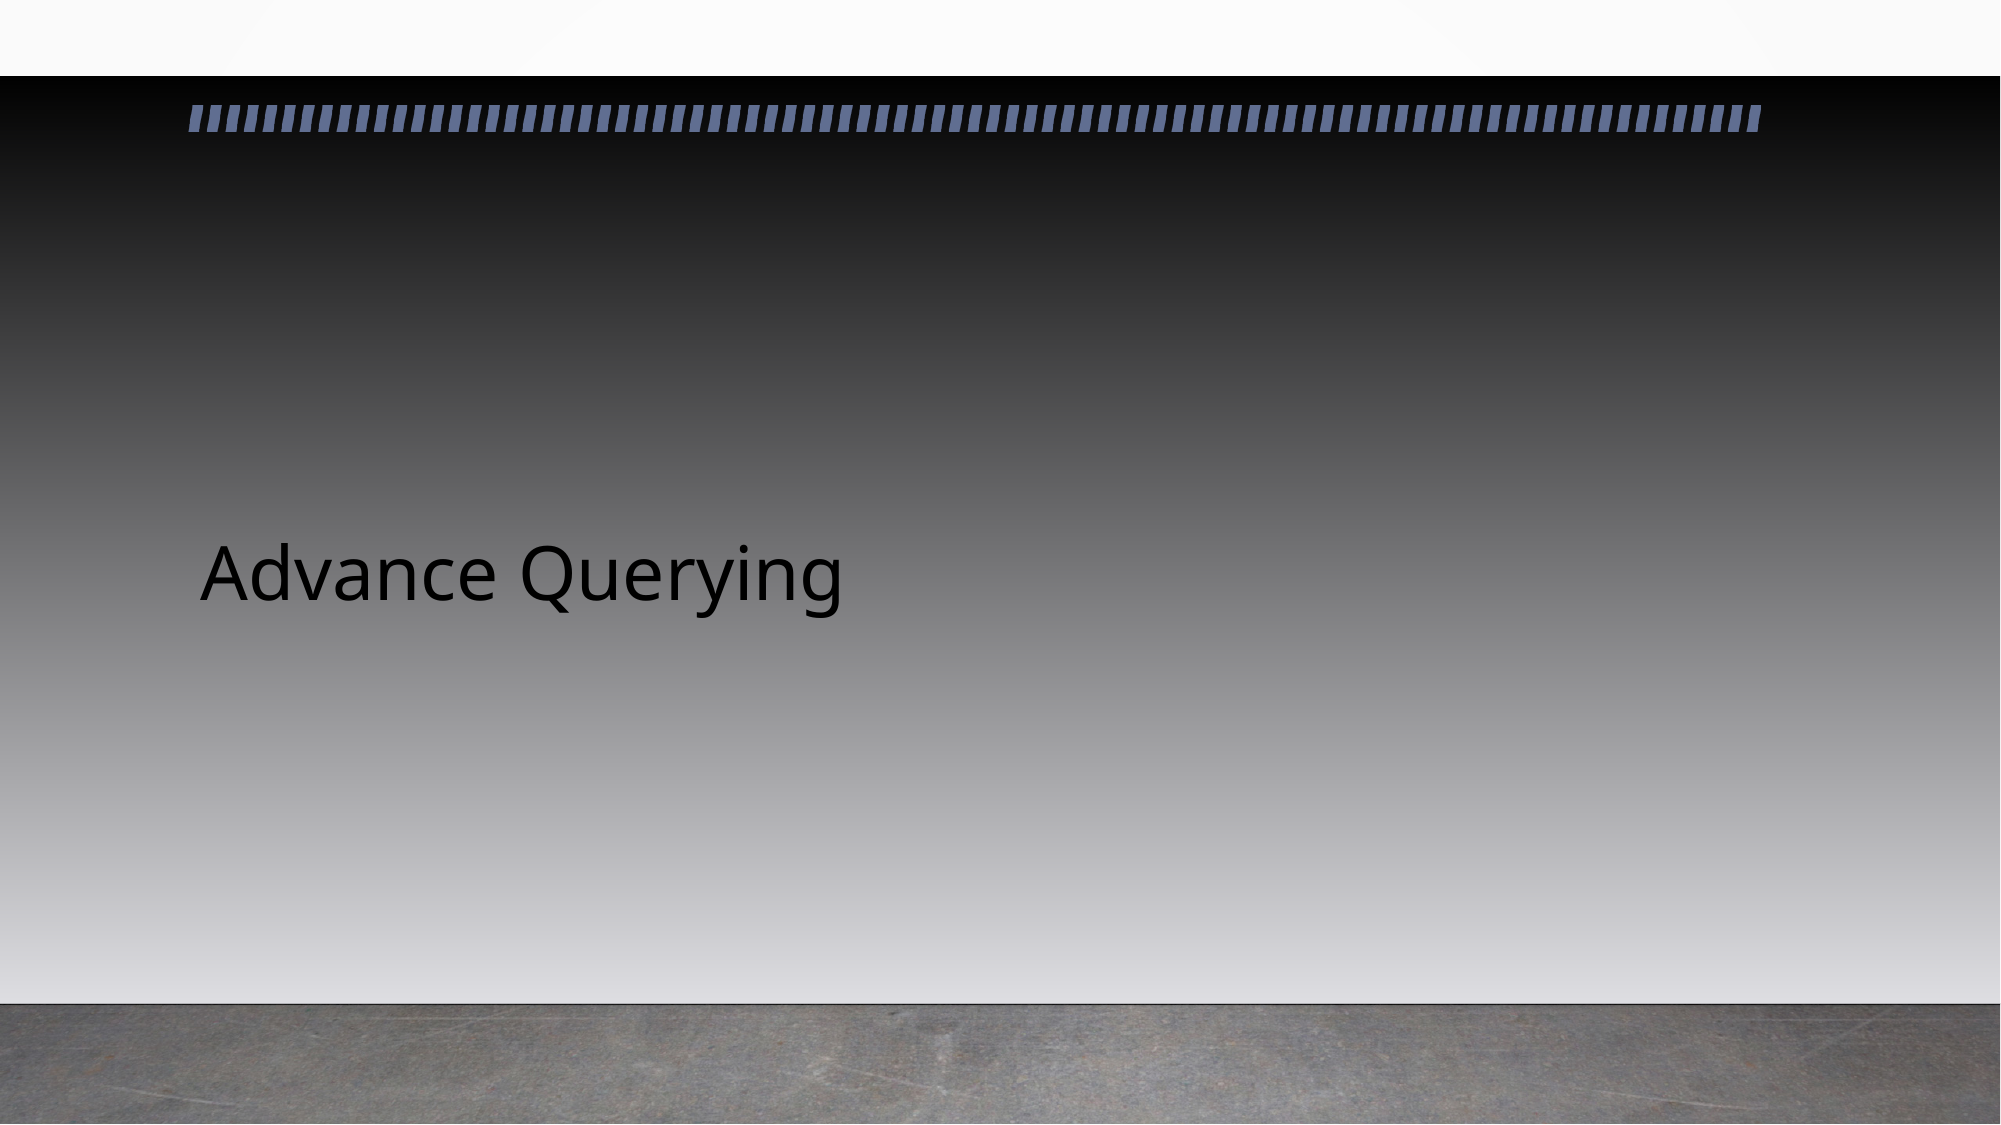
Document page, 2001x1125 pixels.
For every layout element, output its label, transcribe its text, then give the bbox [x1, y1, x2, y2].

title Advance Querying [185, 288, 1600, 625]
